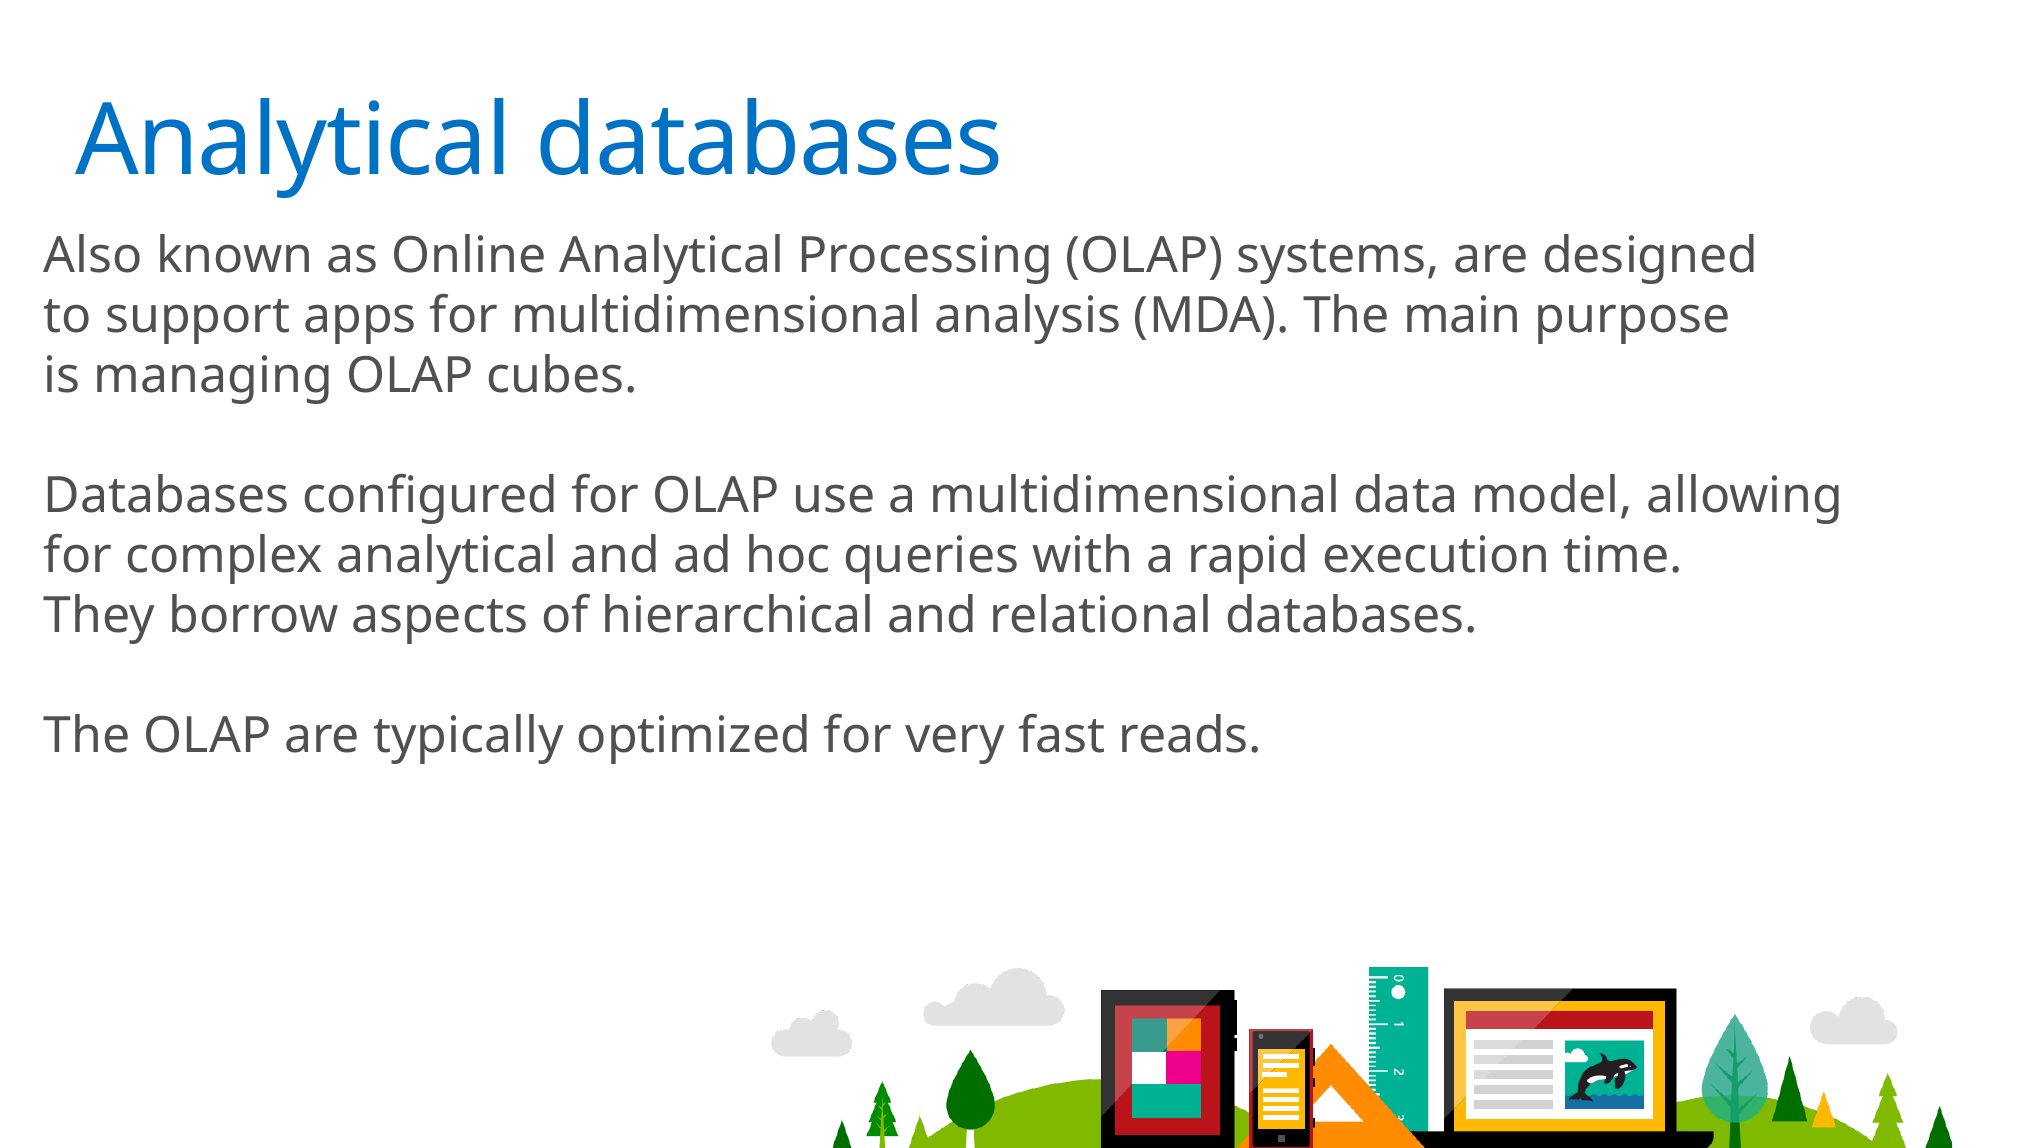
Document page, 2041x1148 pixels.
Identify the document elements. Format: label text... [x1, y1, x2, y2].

title Analytical databases [60, 60, 1980, 210]
text_box Also known as Online Analytical Processing (OLAP) systems, are designed to support apps for multidimensional analysis (MDA). The main purpose is managing OLAP cubes. Databases configured for OLAP use a multidimensional data model, allowing for complex analytical and ad hoc queries with a rapid execution time. They borrow aspects of hierarchical and relational databases. The OLAP are typically optimized for very fast reads. [13, 198, 1888, 967]
